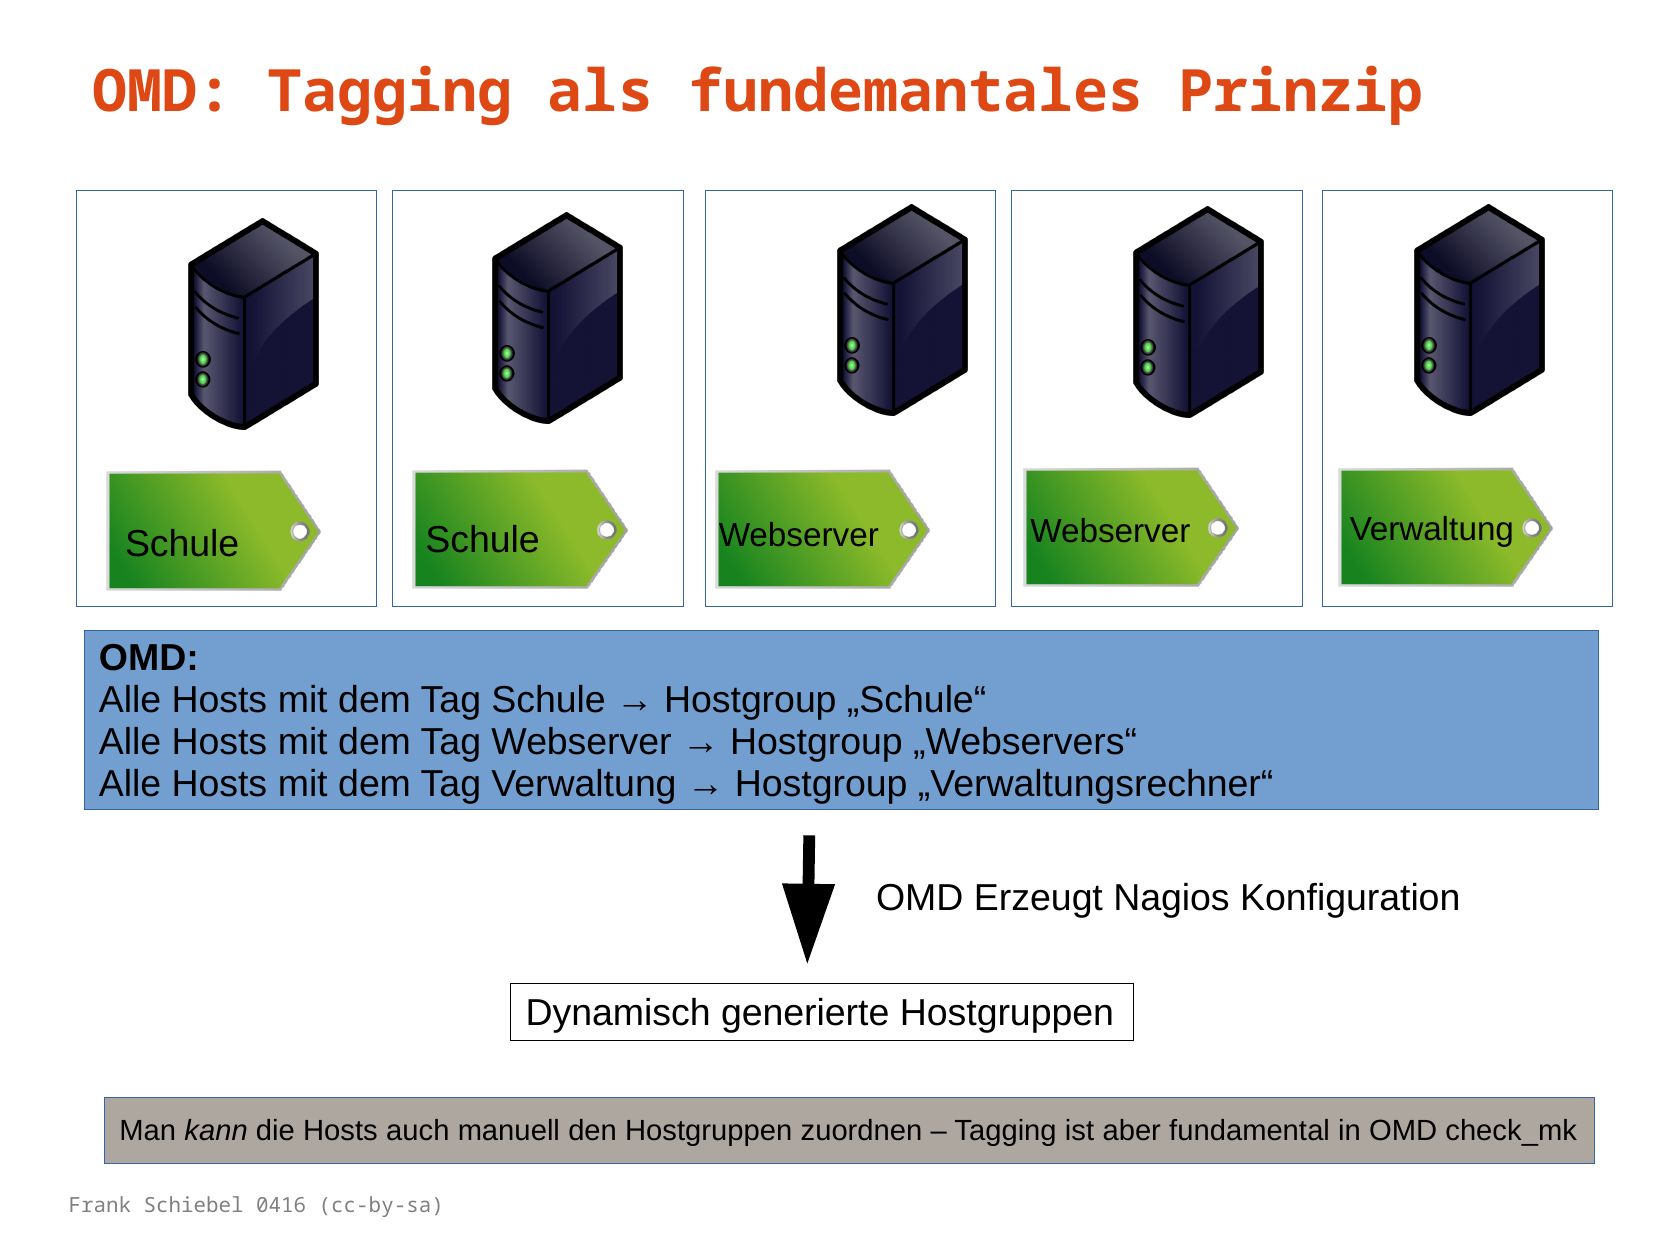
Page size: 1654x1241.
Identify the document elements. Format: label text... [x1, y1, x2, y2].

picture [1338, 467, 1553, 587]
picture [188, 218, 319, 430]
text_box OMD: Alle Hosts mit dem Tag Schule → Hostgroup „Schule“ Alle Hosts mit dem Tag Webserver → Hostgroup „Webservers“ Alle Hosts mit dem Tag Verwaltung → Hostgroup „Verwaltungsrechner“ [84, 630, 1599, 810]
text_box Schule [410, 510, 555, 568]
picture [492, 212, 623, 424]
text_box Verwaltung [1335, 502, 1530, 556]
picture [106, 470, 321, 591]
text_box OMD: Tagging als fundemantales Prinzip [78, 42, 1449, 117]
picture [1023, 467, 1239, 587]
text_box OMD Erzeugt Nagios Konfiguration [861, 869, 1476, 927]
text_box Schule [110, 514, 255, 572]
picture [1414, 204, 1545, 416]
text_box Webserver [1015, 504, 1206, 558]
picture [412, 469, 628, 589]
picture [715, 469, 930, 589]
text_box Man kann die Hosts auch manuell den Hostgruppen zuordnen – Tagging ist aber fundamental in OMD check_mk [104, 1097, 1595, 1164]
picture [837, 204, 968, 416]
text_box Webserver [706, 508, 894, 562]
text_box Dynamisch generierte Hostgruppen [510, 983, 1134, 1041]
picture [1133, 206, 1264, 418]
